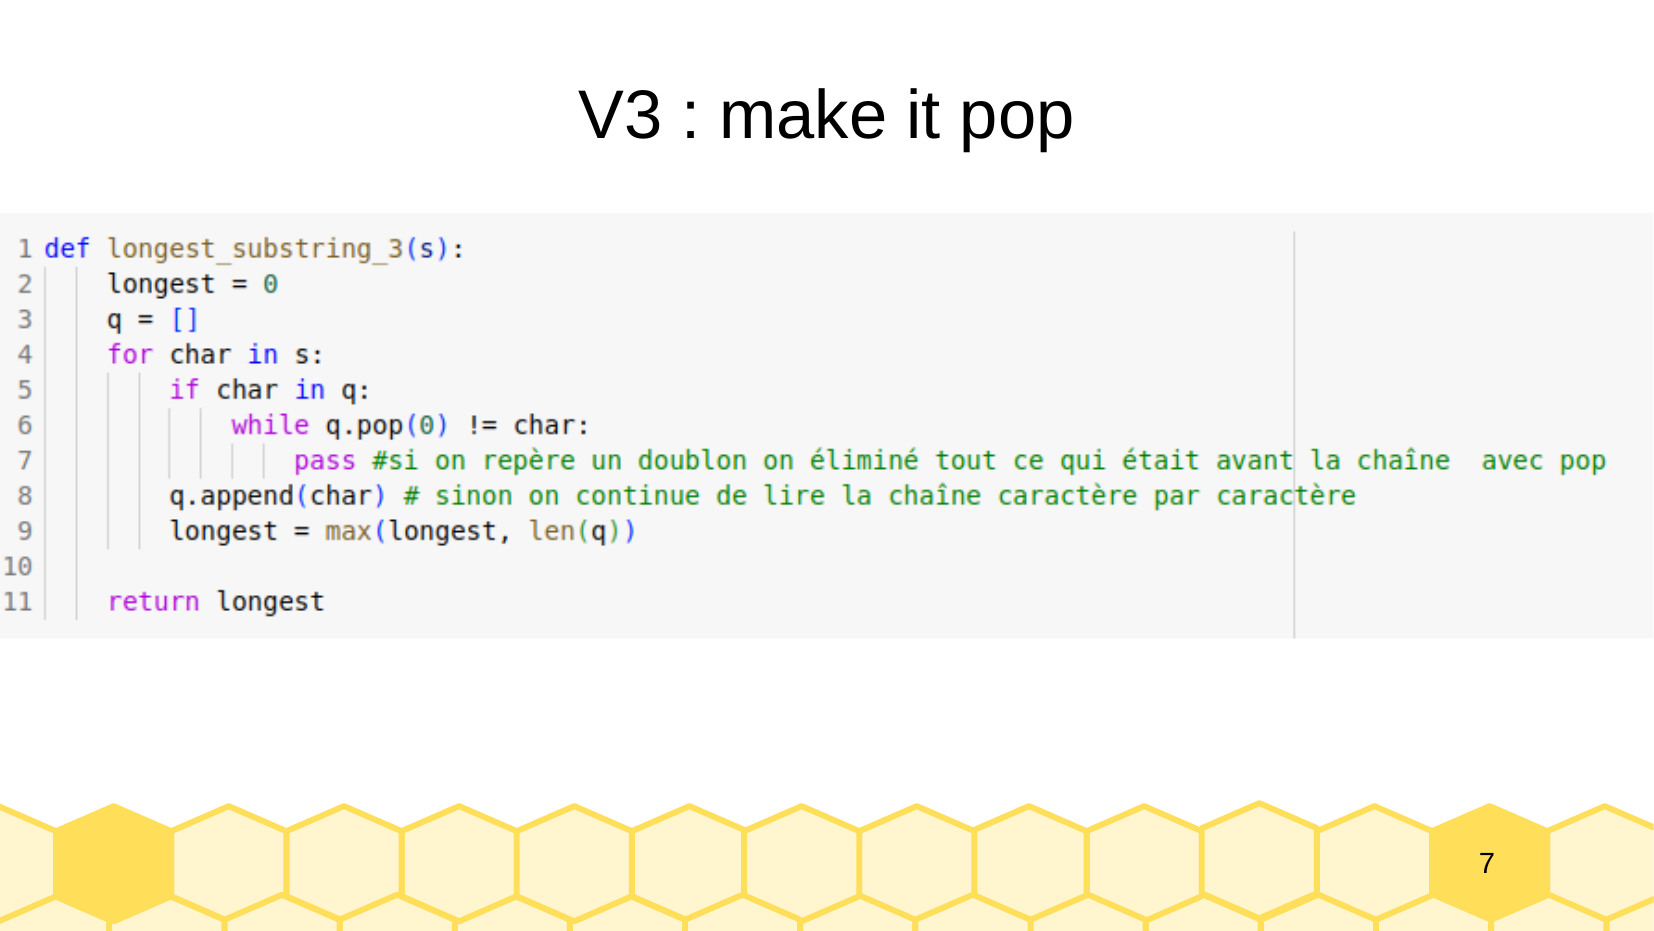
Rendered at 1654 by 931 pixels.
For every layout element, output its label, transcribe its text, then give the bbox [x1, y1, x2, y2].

title V3 : make it pop [82, 37, 1571, 193]
picture [0, 206, 1654, 650]
